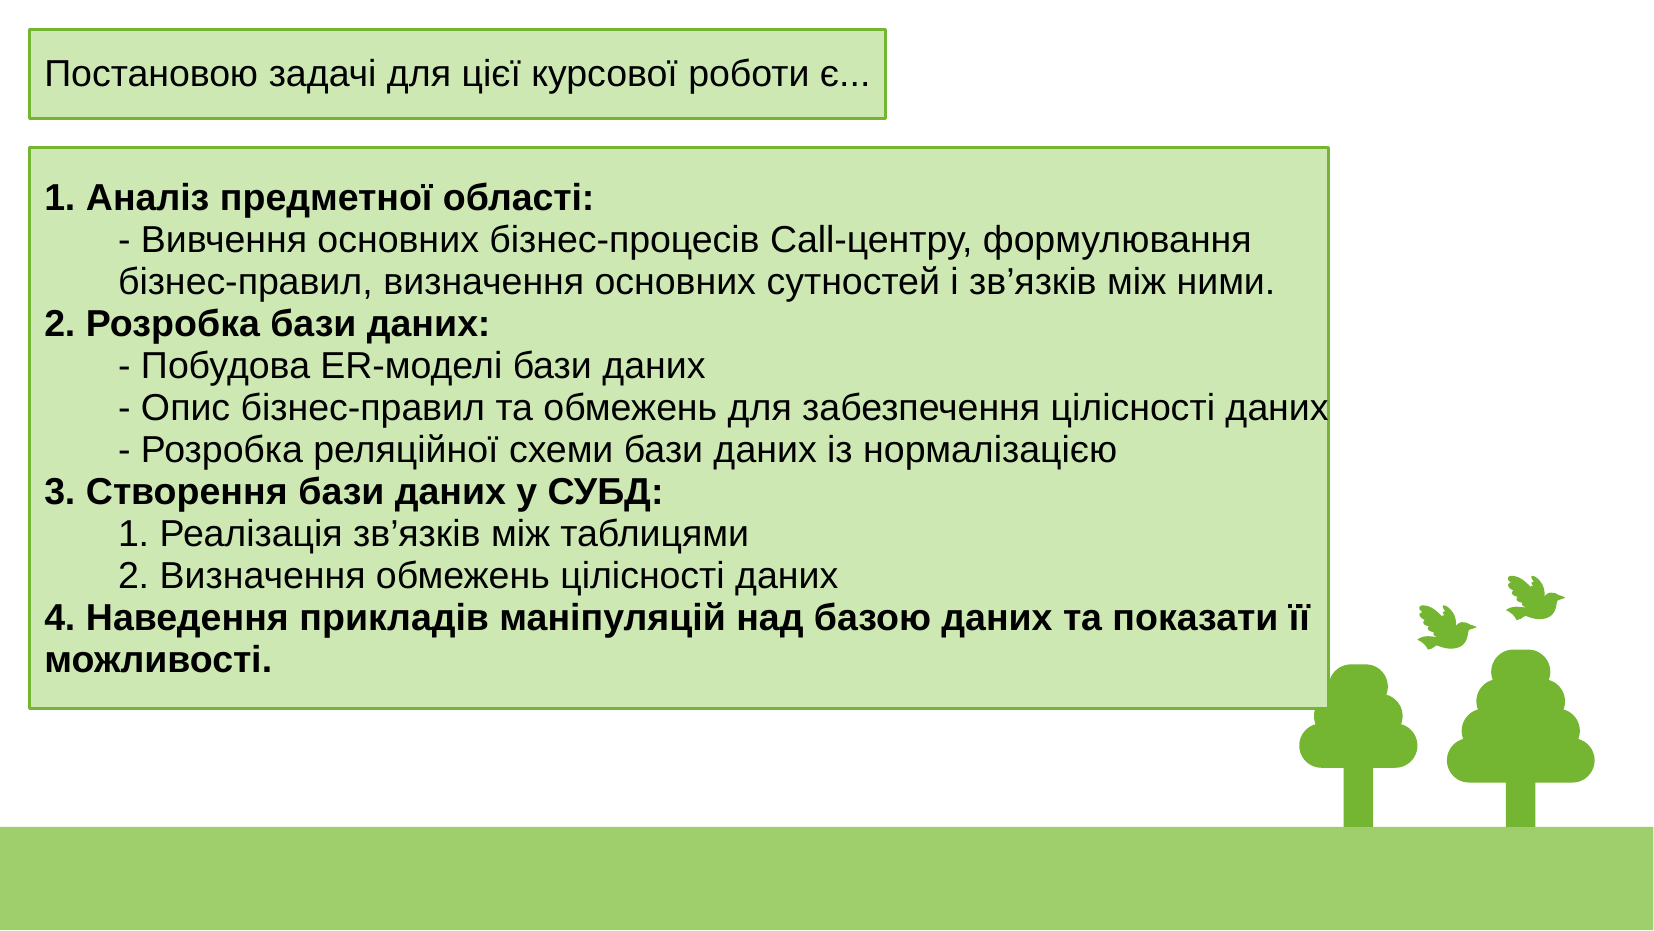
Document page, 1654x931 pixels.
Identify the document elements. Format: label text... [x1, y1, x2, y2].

text_box Постановою задачі для цієї курсової роботи є... [29, 29, 886, 119]
text_box 1. Аналіз предметної області: - Вивчення основних бізнес-процесів Call-центру, формулювання бізнес-правил, визначення основних сутностей і зв’язків між ними. 2. Розробка бази даних: - Побудова ER-моделі бази даних - Опис бізнес-правил та обмежень для забезпечення цілісності даних - Розробка реляційної схеми бази даних із нормалізацією 3. Створення бази даних у СУБД: 1. Реалізація зв’язків між таблицями 2. Визначення обмежень цілісності даних 4. Наведення прикладів маніпуляцій над базою даних та показати її можливості. [29, 147, 1329, 709]
